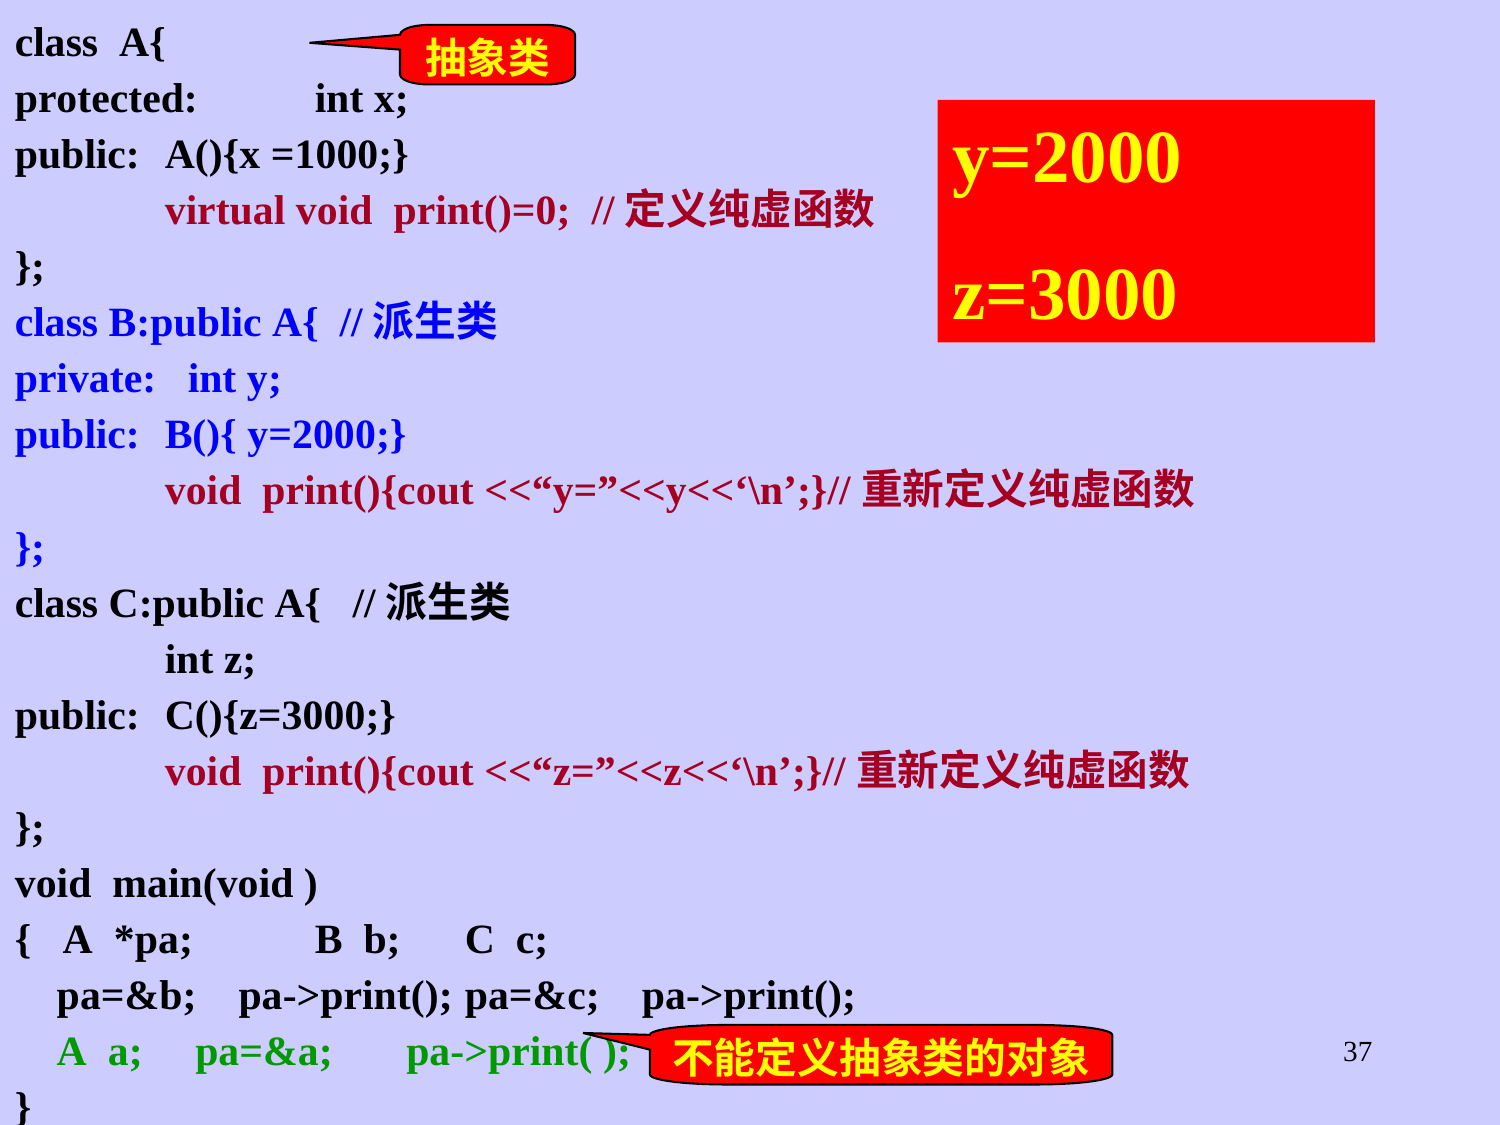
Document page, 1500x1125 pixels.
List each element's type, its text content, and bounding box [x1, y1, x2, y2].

text_box 不能定义抽象类的对象 [583, 1024, 1113, 1085]
text_box y=2000 z=3000 [937, 99, 1375, 343]
text_box class A{ protected: int x; public: A(){x =1000;} virtual void print()=0; //定义纯虚函数 }; class B:public A{ //派生类 private: int y; public: B(){ y=2000;} void print(){cout <<“y=”<<y<<‘\n’;}//重新定义纯虚函数 }; class C:public A{ //派生类 int z; public: C(){z=3000;} void print(){cout <<“z=”<<z<<‘\n’;}//重新定义纯虚函数 }; void main(void ) { A *pa; B b; C c; pa=&b; pa->print(); pa=&c; pa->print(); A a; pa=&a; pa->print( ); } [0, 24, 1401, 1125]
text_box 抽象类 [309, 24, 576, 85]
